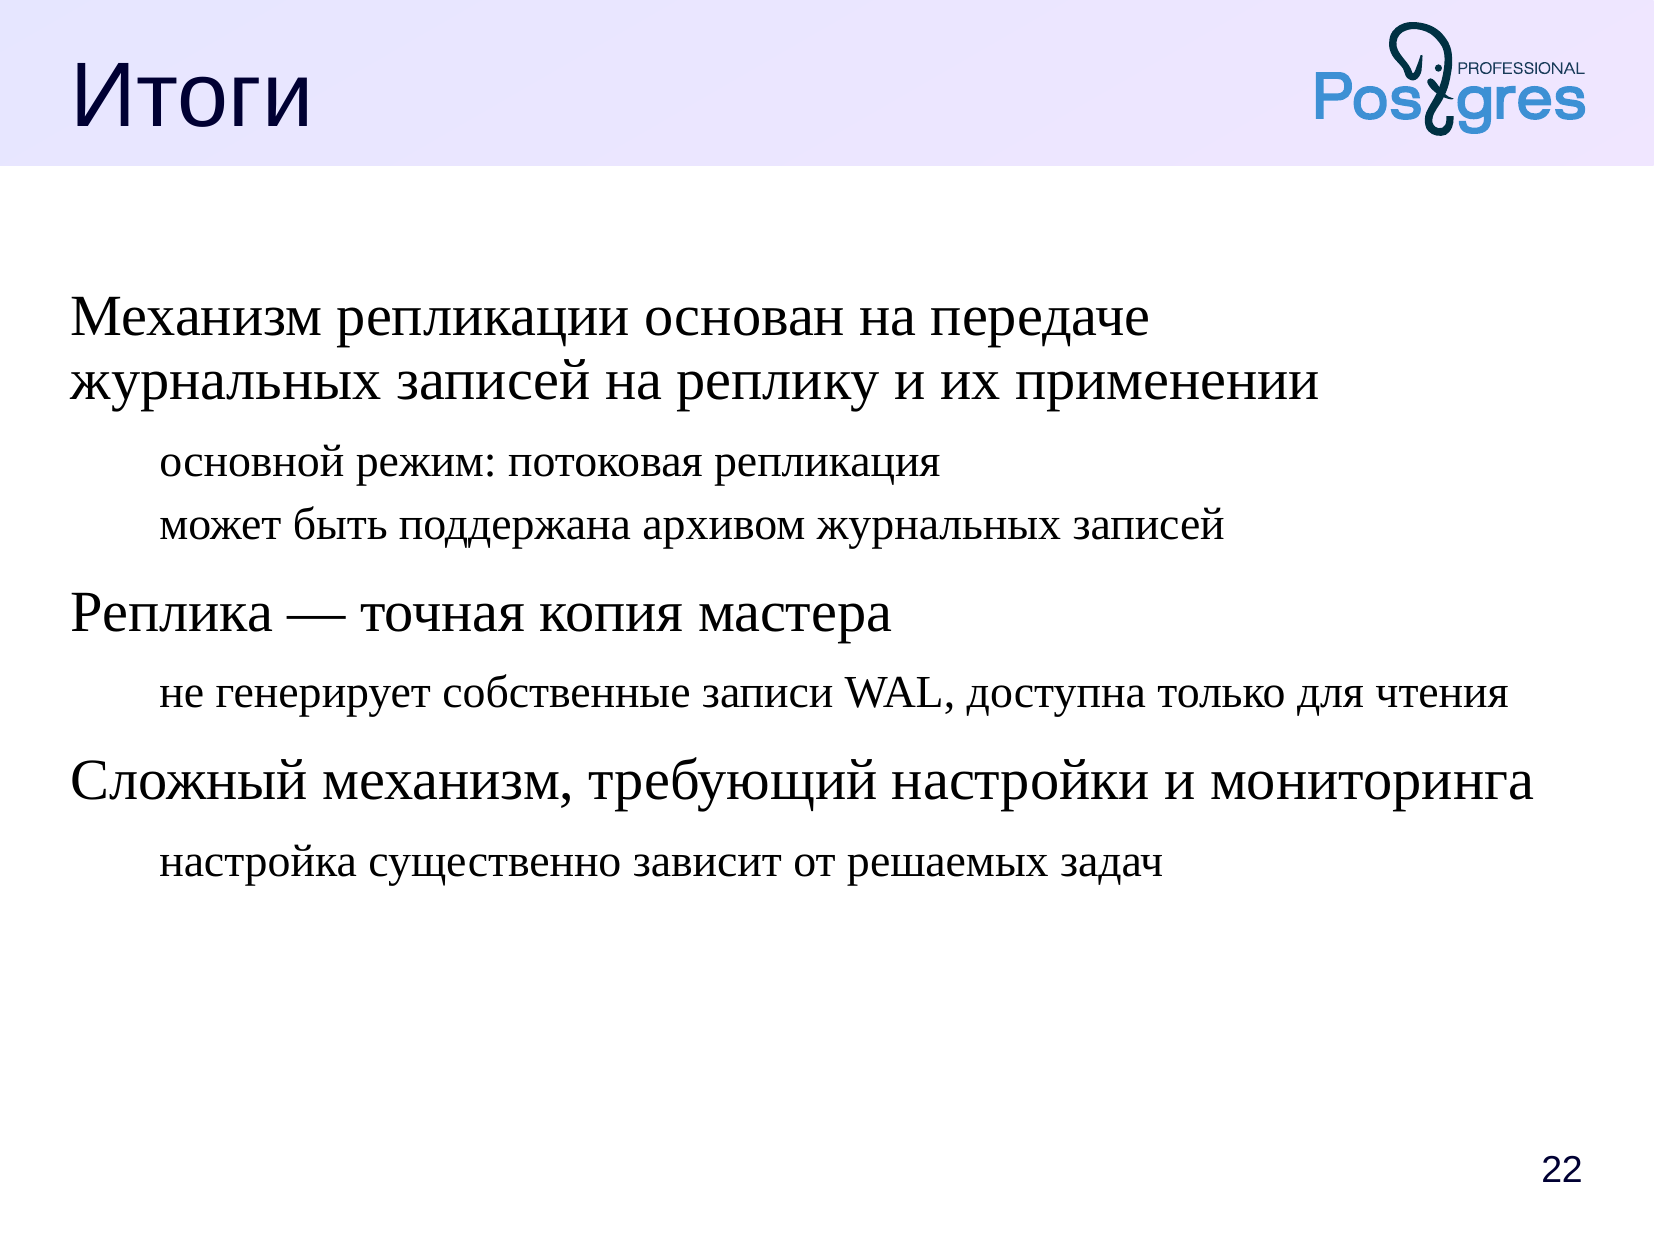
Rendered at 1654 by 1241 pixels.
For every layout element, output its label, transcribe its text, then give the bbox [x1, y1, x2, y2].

title Итоги [70, 43, 1241, 147]
list Механизм репликации основан на передаче журнальных записей на реплику и их применении основной режим: потоковая репликация может быть поддержана архивом журнальных записей Реплика — точная копия мастера не генерирует собственные записи WAL, доступна только для чтения Сложный механизм, требующий настройки и мониторинга настройка существенно зависит от решаемых задач [70, 283, 1583, 1134]
